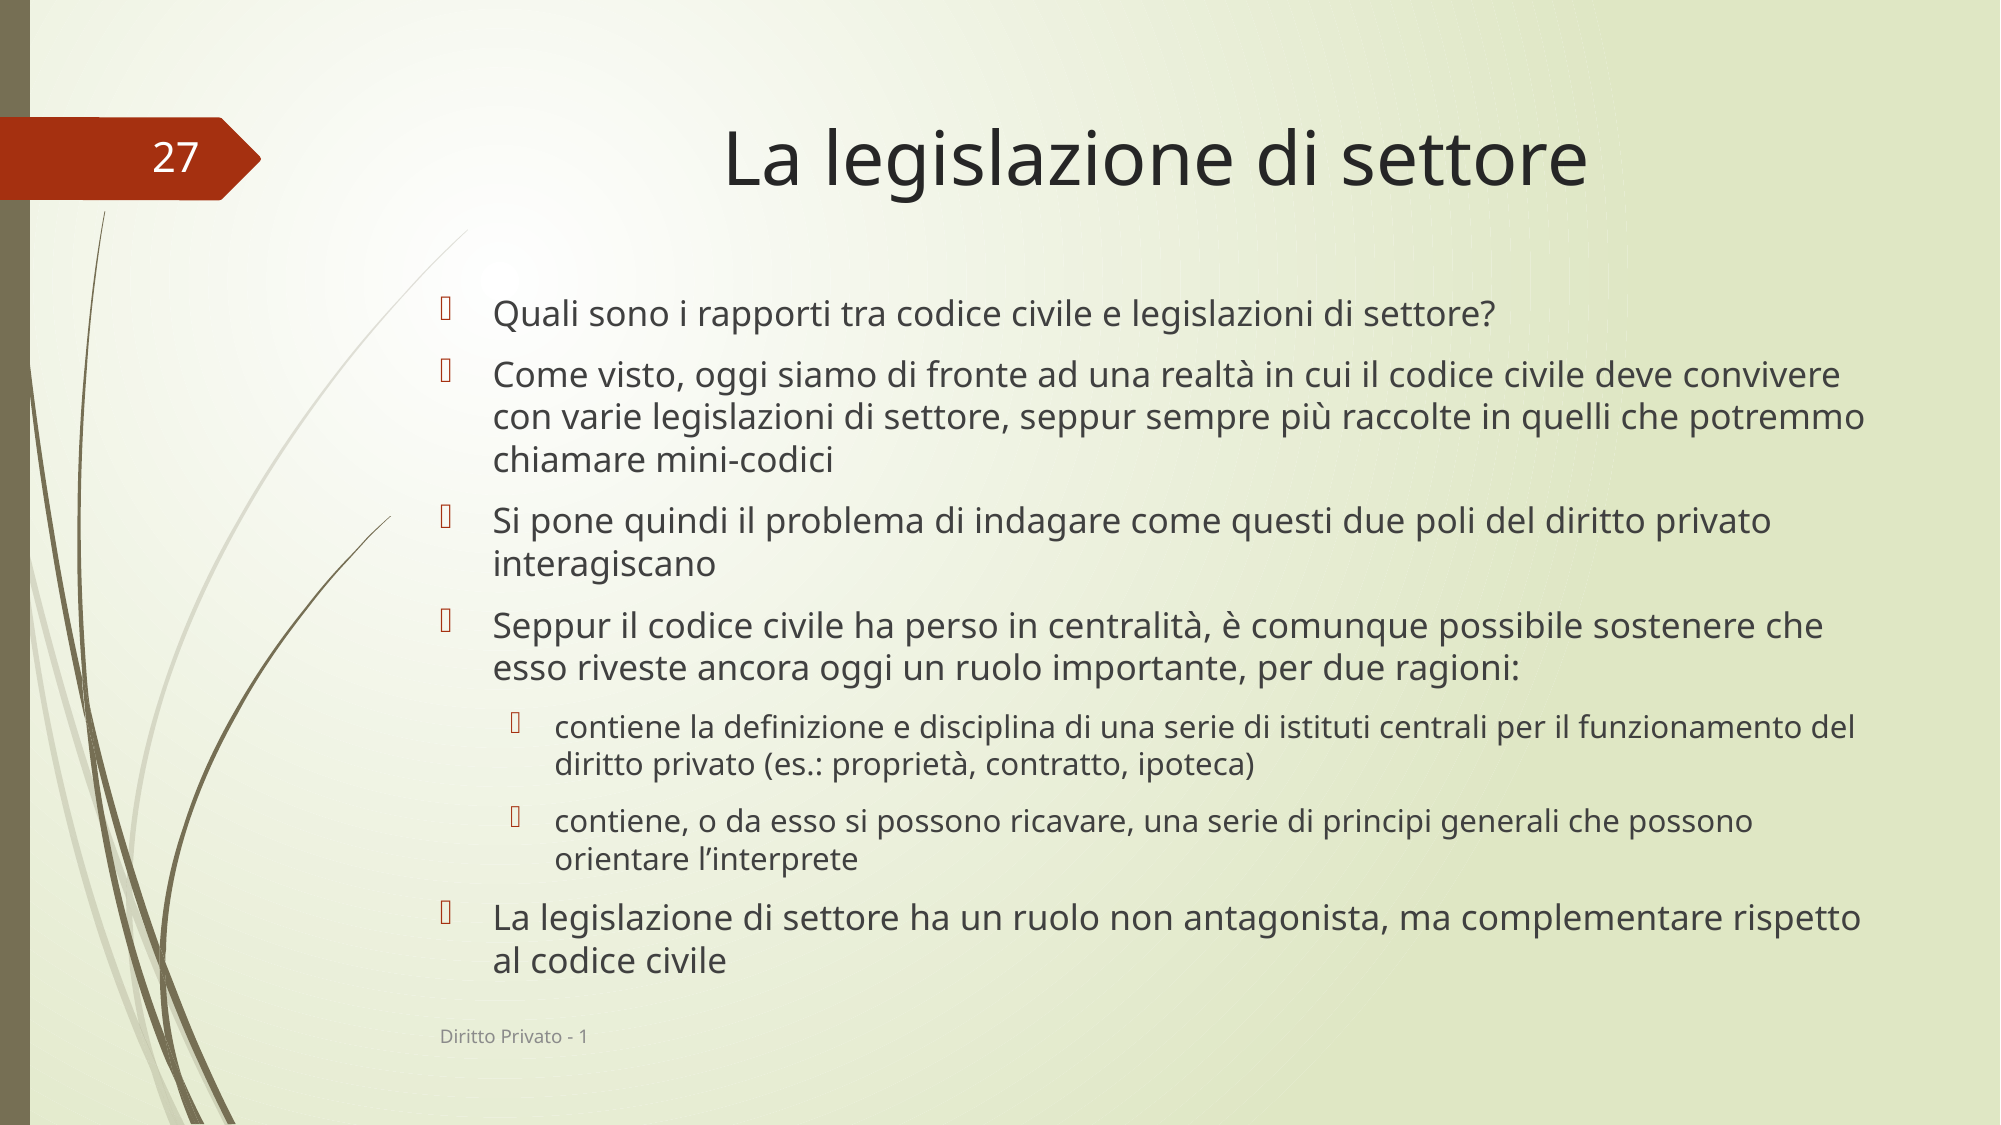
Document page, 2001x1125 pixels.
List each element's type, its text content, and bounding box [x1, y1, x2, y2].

title La legislazione di settore [425, 102, 1888, 283]
slide_number <numero> [87, 129, 216, 190]
footer Diritto Privato - 1 [424, 1006, 1675, 1067]
list Quali sono i rapporti tra codice civile e legislazioni di settore? Come visto, oggi siamo di fronte ad una realtà in cui il codice civile deve convivere con varie legislazioni di settore, seppur sempre più raccolte in quelli che potremmo chiamare mini-codici Si pone quindi il problema di indagare come questi due poli del diritto privato interagiscano Seppur il codice civile ha perso in centralità, è comunque possibile sostenere che esso riveste ancora oggi un ruolo importante, per due ragioni: contiene la definizione e disciplina di una serie di istituti centrali per il funzionamento del diritto privato (es.: proprietà, contratto, ipoteca) contiene, o da esso si possono ricavare, una serie di principi generali che possono orientare l’interprete La legislazione di settore ha un ruolo non antagonista, ma complementare rispetto al codice civile [424, 283, 1888, 993]
